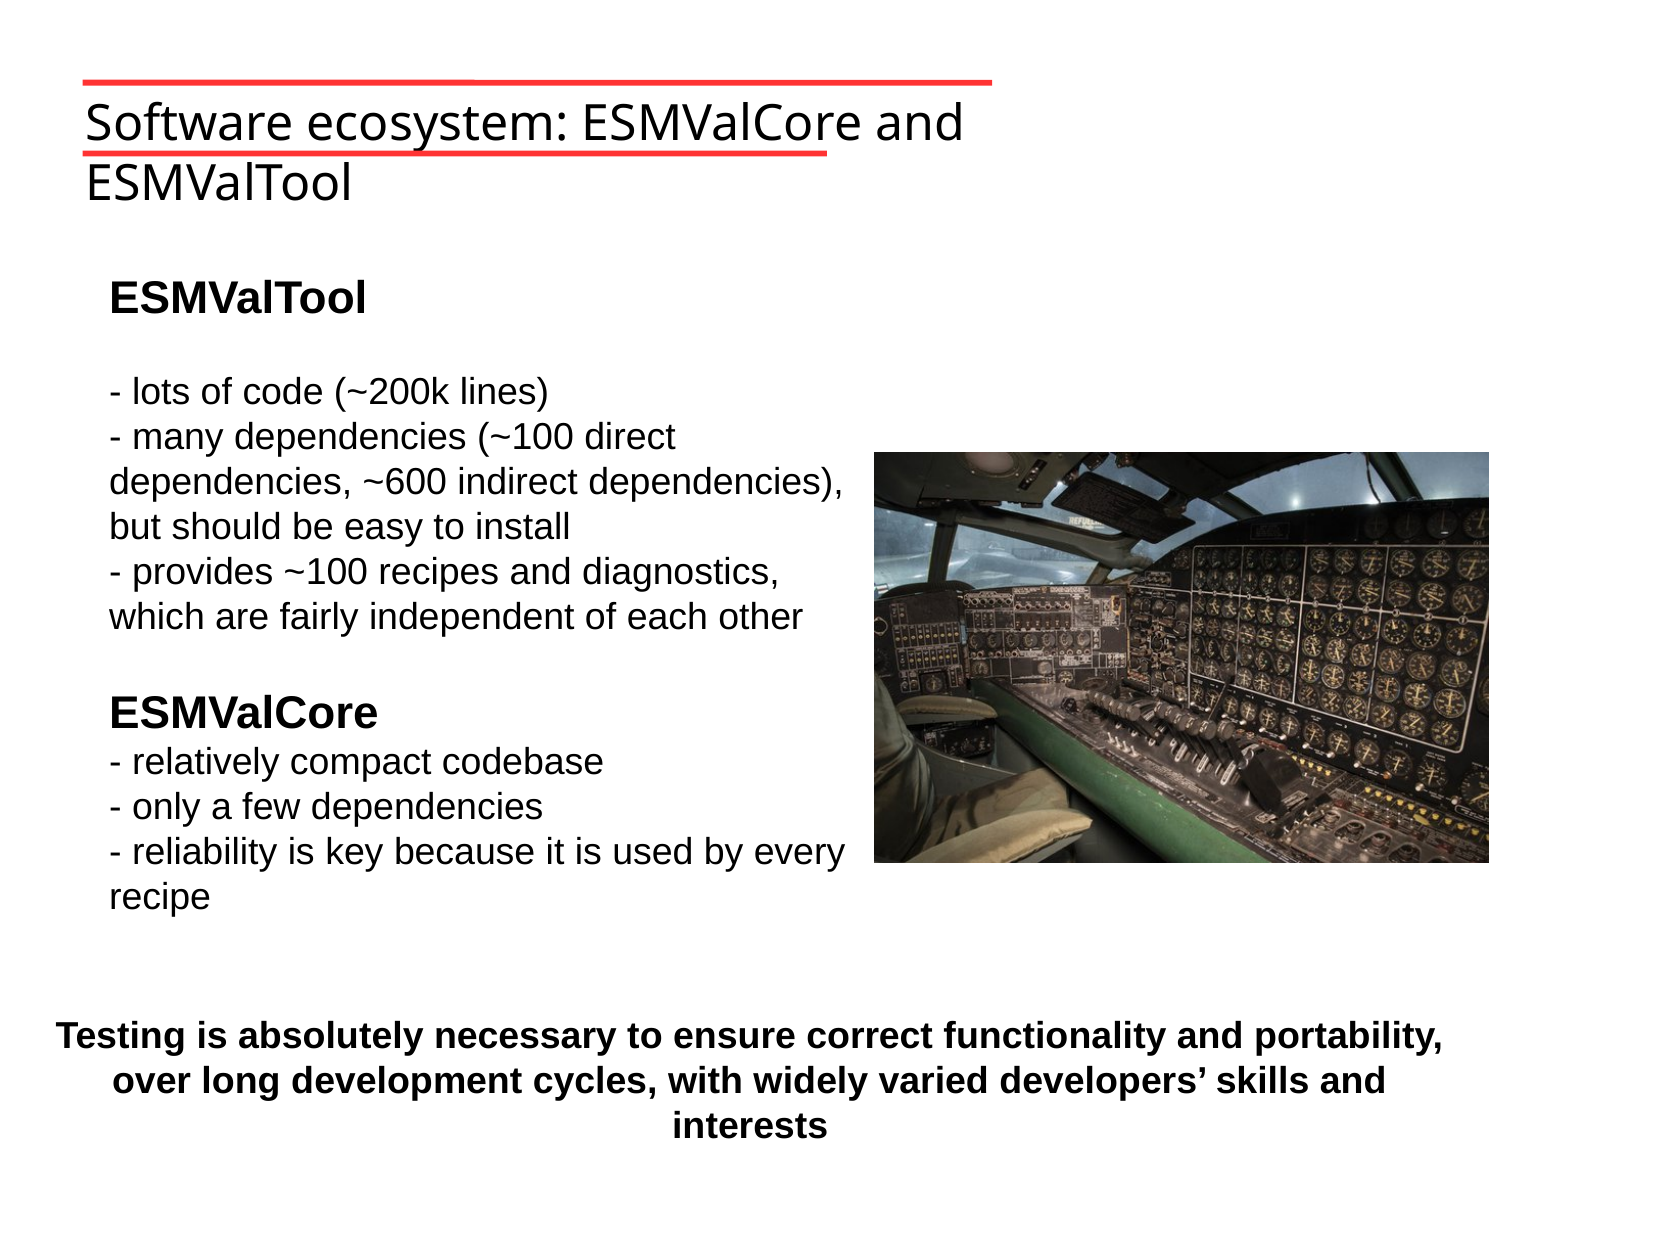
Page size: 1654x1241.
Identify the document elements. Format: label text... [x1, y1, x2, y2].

text_box ESMValTool - lots of code (~200k lines) - many dependencies (~100 direct dependencies, ~600 indirect dependencies), but should be easy to install - provides ~100 recipes and diagnostics, which are fairly independent of each other ESMValCore - relatively compact codebase - only a few dependencies - reliability is key because it is used by every recipe [94, 259, 874, 956]
picture [874, 452, 1489, 863]
text_box Software ecosystem: ESMValCore and ESMValTool [70, 82, 1252, 210]
text_box Testing is absolutely necessary to ensure correct functionality and portability, over long development cycles, with widely varied developers’ skills and interests [35, 1003, 1465, 1145]
